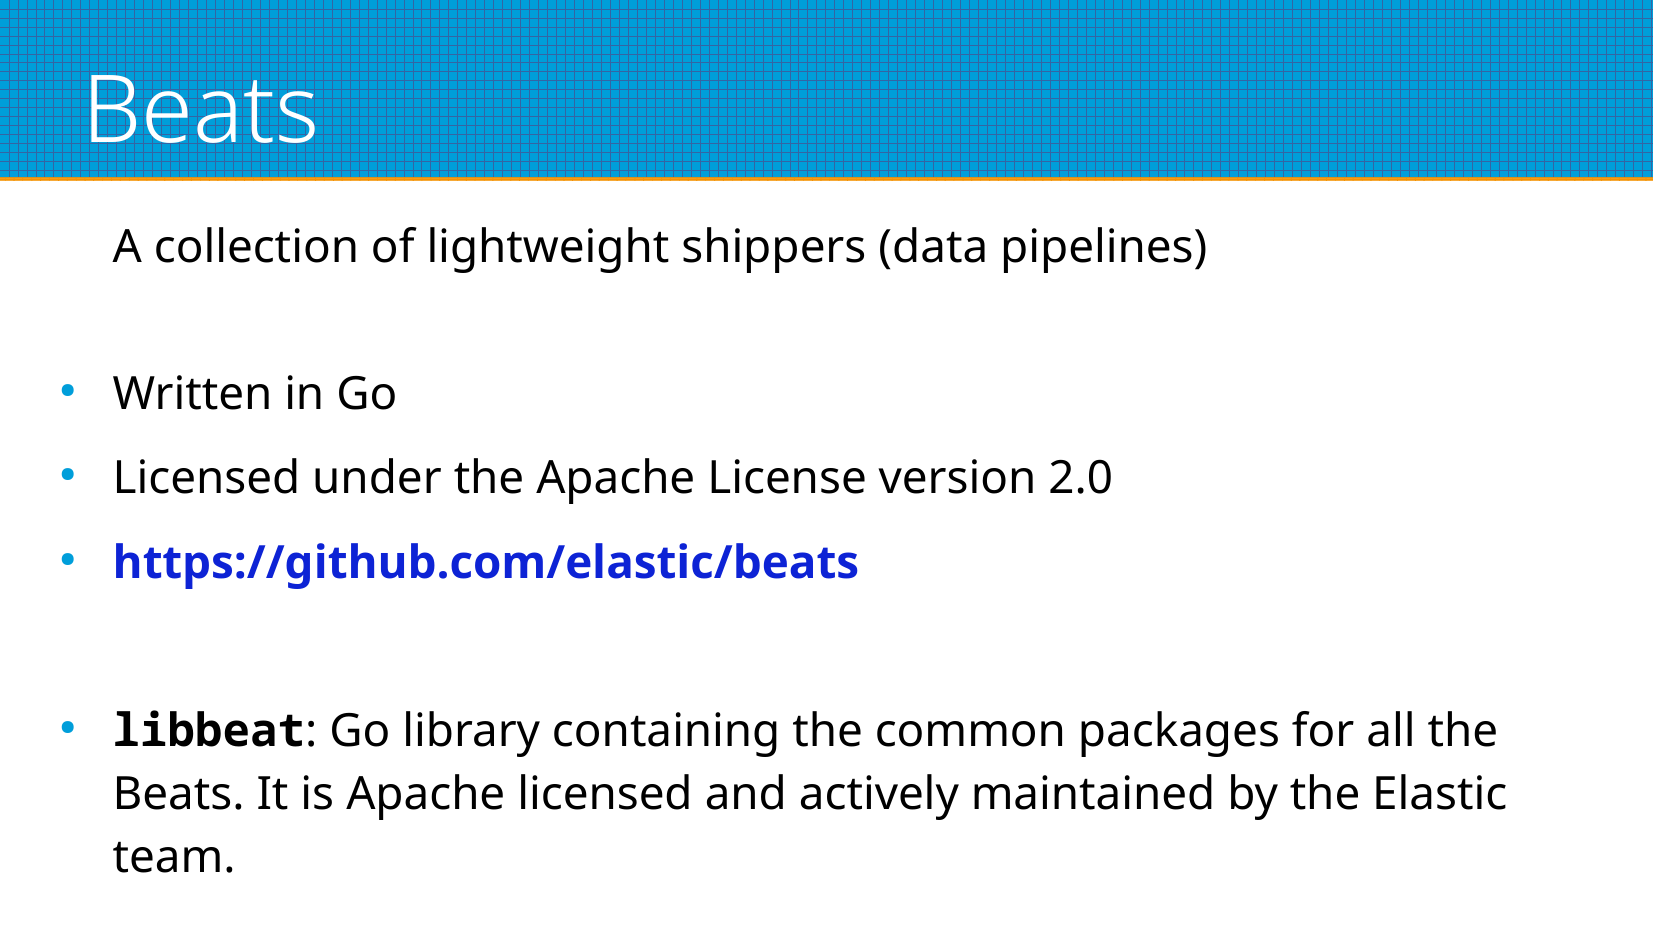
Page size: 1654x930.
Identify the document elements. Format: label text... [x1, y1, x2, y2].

list A collection of lightweight shippers (data pipelines) Written in Go Licensed under the Apache License version 2.0 https://github.com/elastic/beats libbeat: Go library containing the common packages for all the Beats. It is Apache licensed and actively maintained by the Elastic team. [41, 213, 1601, 901]
title Beats [82, 14, 1571, 171]
